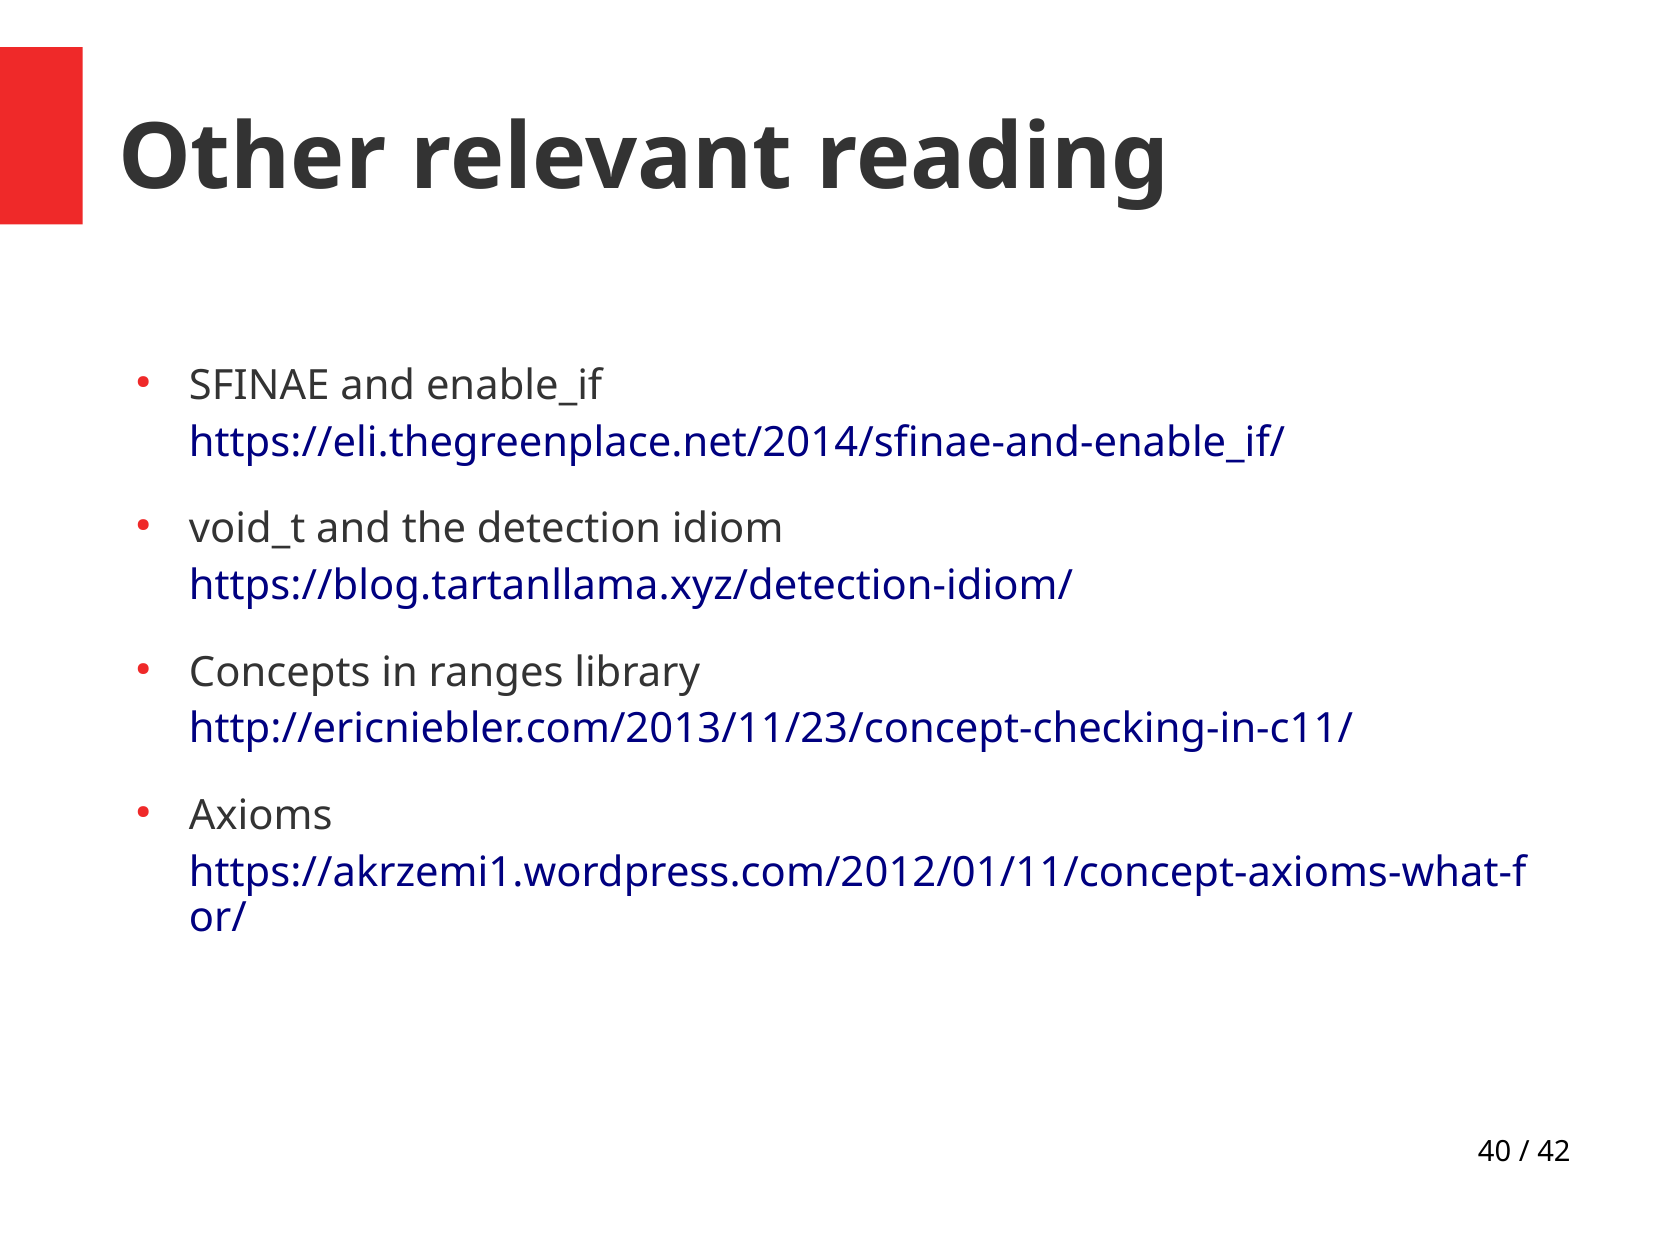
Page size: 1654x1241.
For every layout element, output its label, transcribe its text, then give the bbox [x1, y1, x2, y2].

title Other relevant reading [118, 49, 1571, 257]
list SFINAE and enable_if https://eli.thegreenplace.net/2014/sfinae-and-enable_if/ void_t and the detection idiom https://blog.tartanllama.xyz/detection-idiom/ Concepts in ranges libraryhttp://ericniebler.com/2013/11/23/concept-checking-in-c11/ Axioms https://akrzemi1.wordpress.com/2012/01/11/concept-axioms-what-for/ [118, 354, 1536, 1074]
